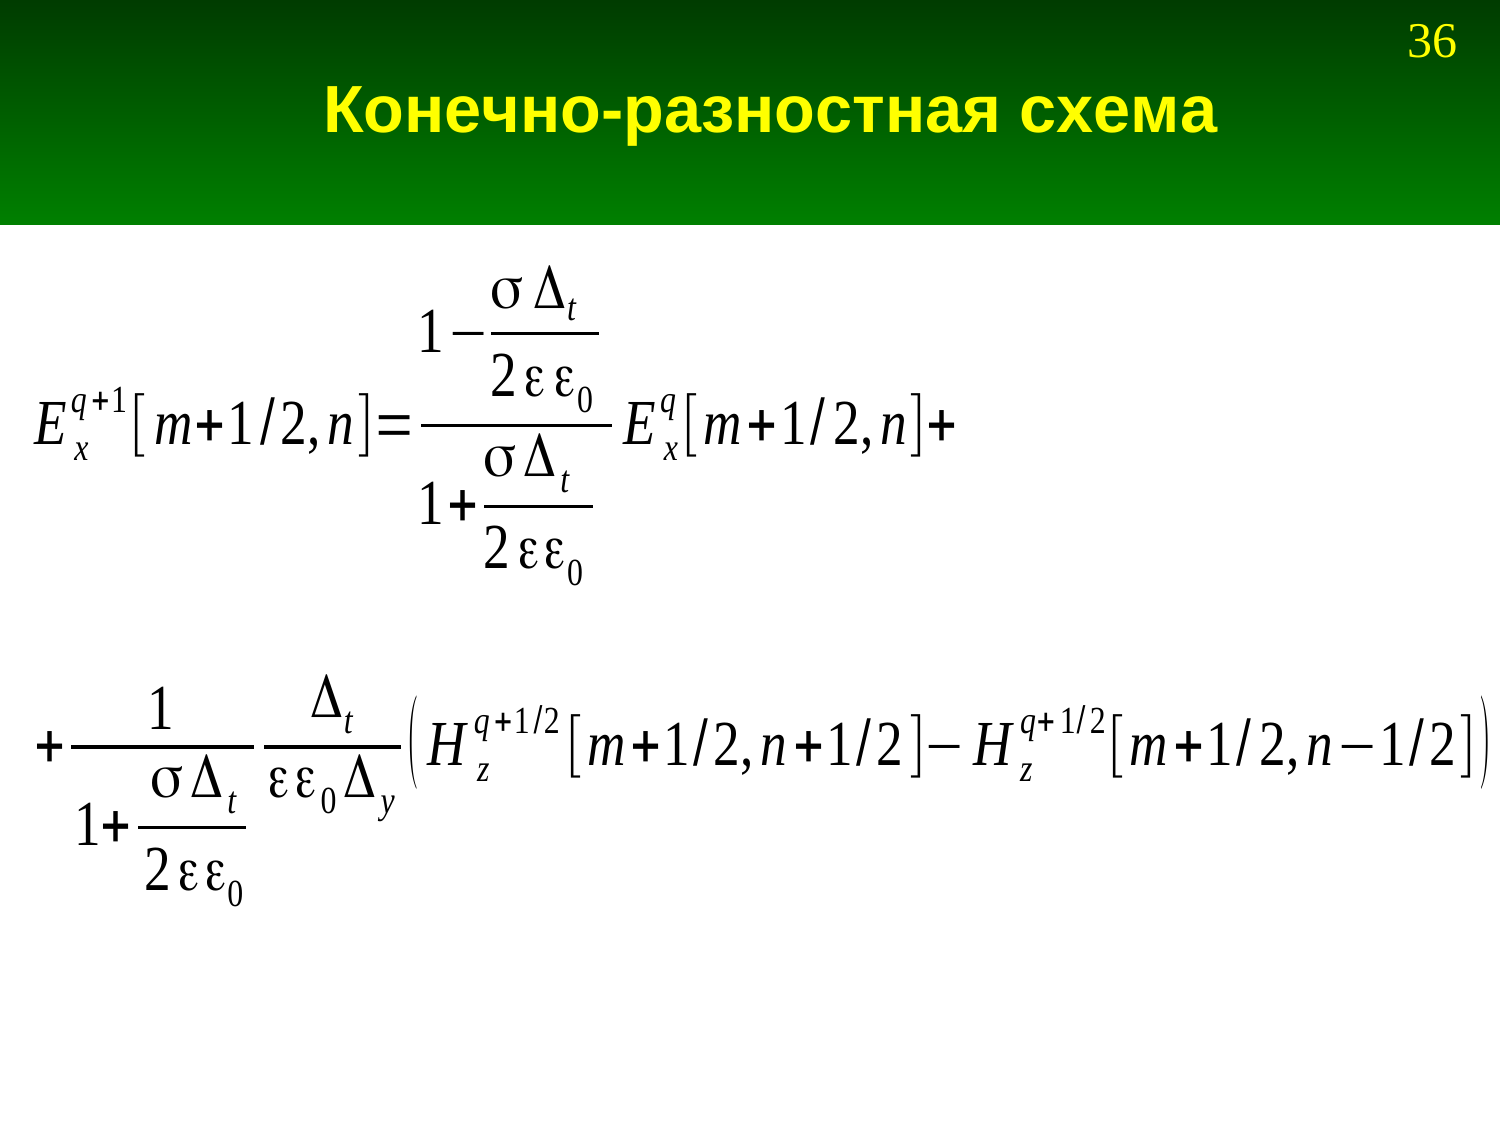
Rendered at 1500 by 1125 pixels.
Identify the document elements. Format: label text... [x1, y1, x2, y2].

chart [17, 259, 1500, 914]
title Конечно-разностная схема [100, 7, 1441, 204]
